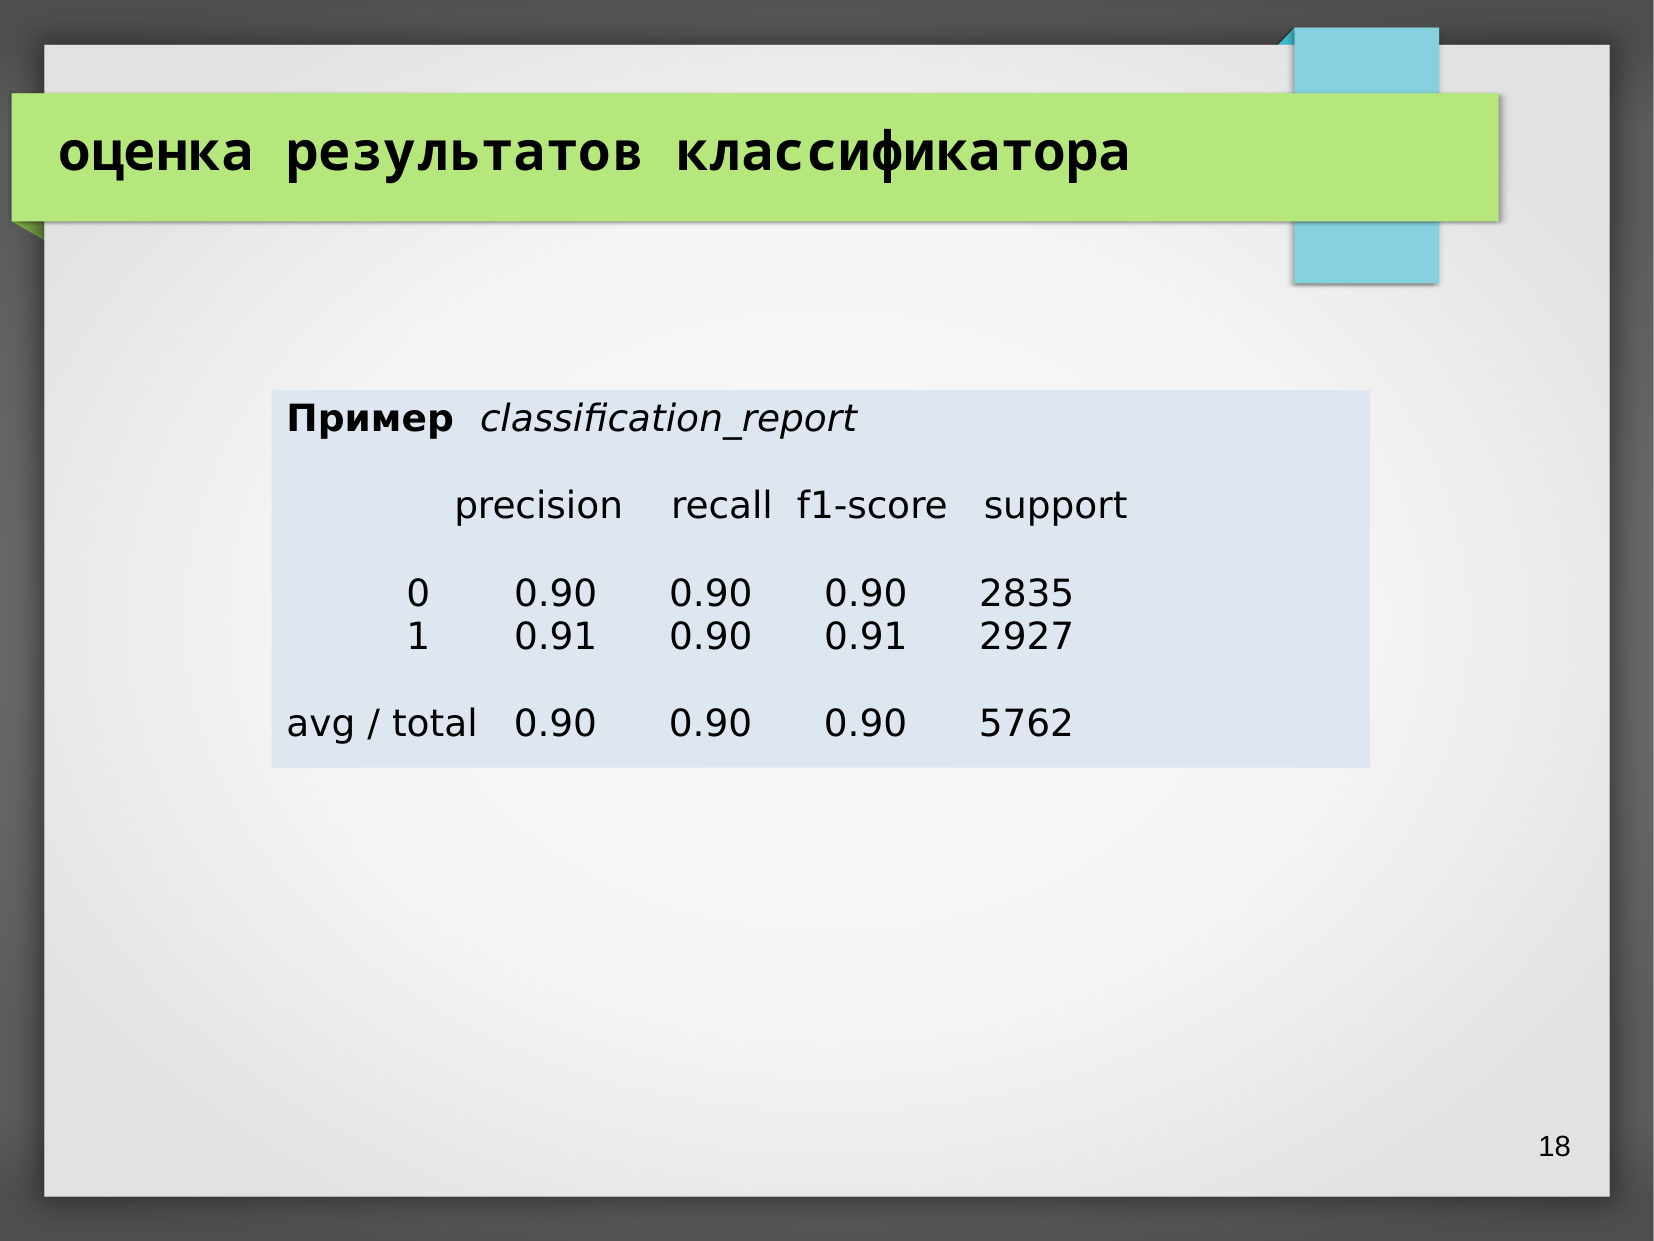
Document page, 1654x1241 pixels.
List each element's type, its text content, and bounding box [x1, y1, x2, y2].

picture [0, 0, 1654, 1241]
title оценка результатов классификатора [59, 109, 1217, 190]
text_box Пример classification_report precision recall f1-score support 0 0.90 0.90 0.90 2835 1 0.91 0.90 0.91 2927 avg / total 0.90 0.90 0.90 5762 [271, 389, 1371, 768]
